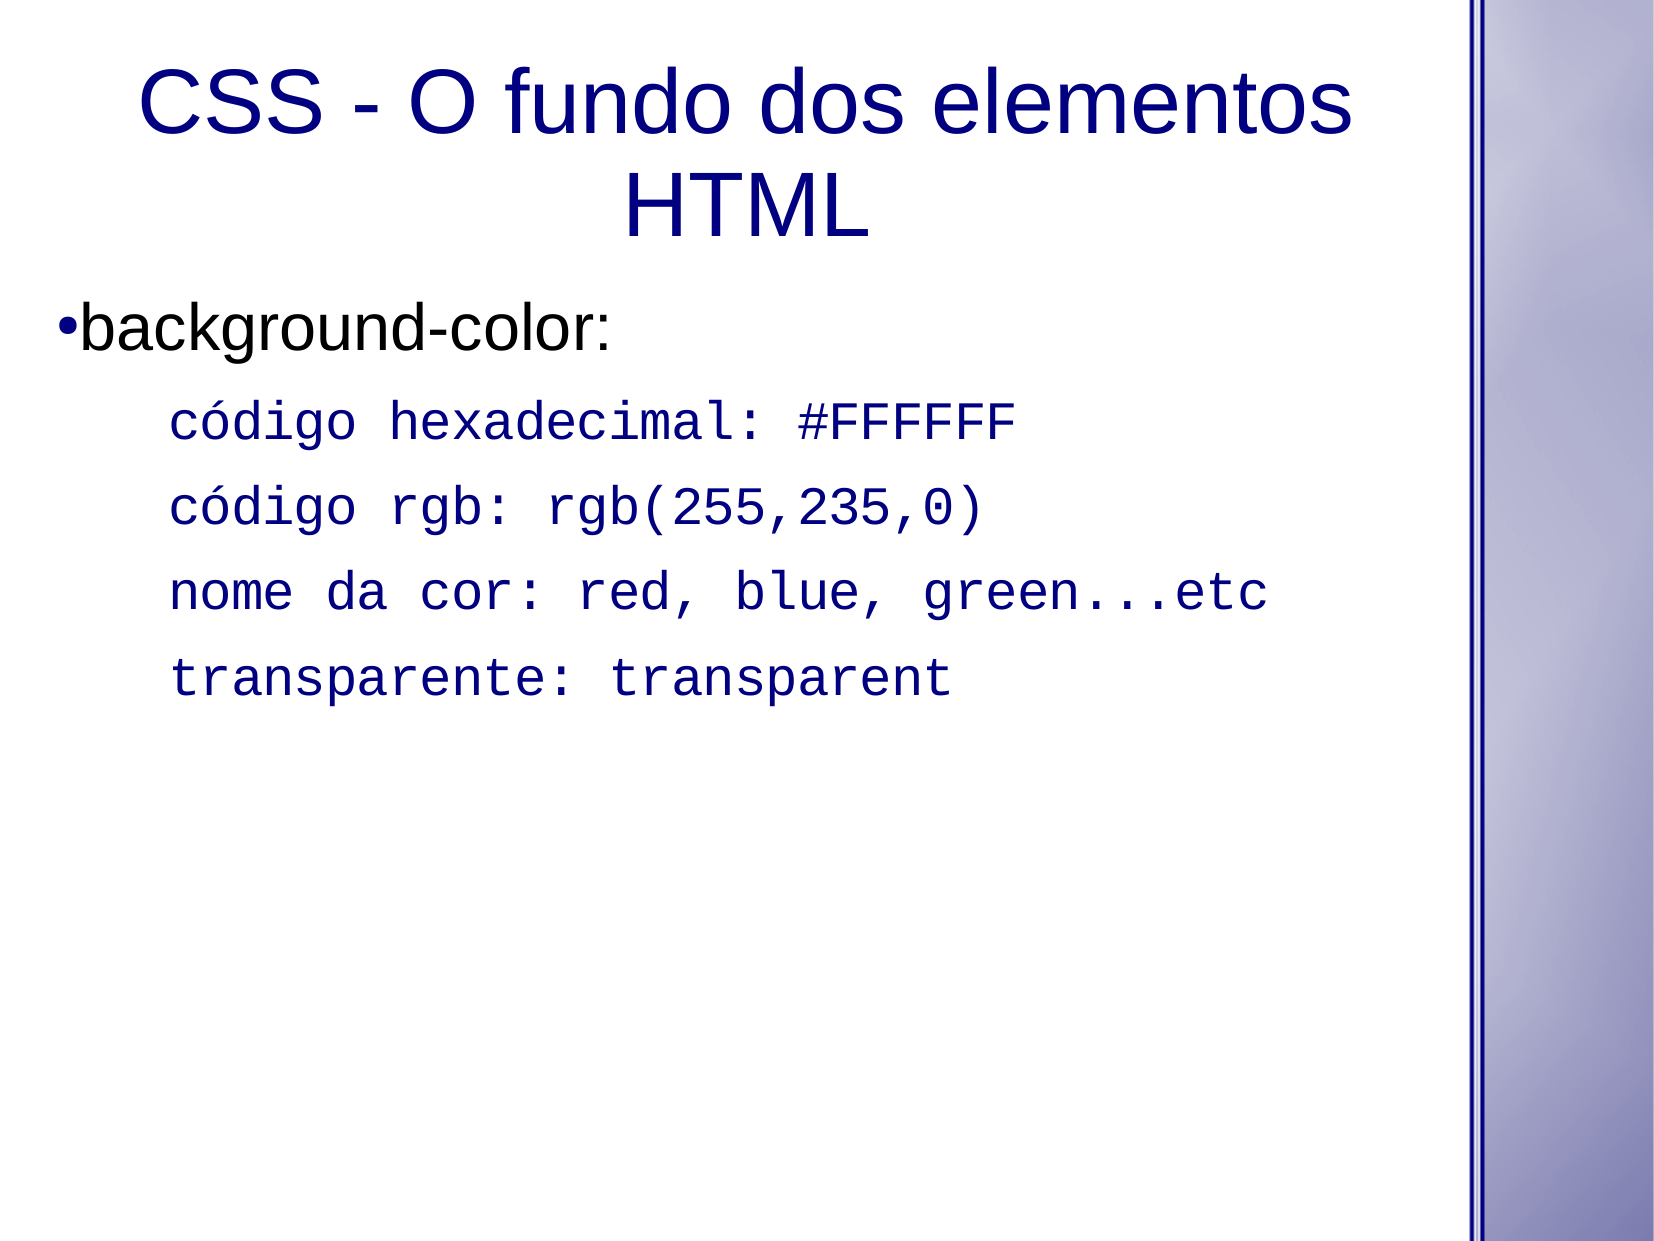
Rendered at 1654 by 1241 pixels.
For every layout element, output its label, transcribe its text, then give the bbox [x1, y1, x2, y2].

list background-color: código hexadecimal: #FFFFFF código rgb: rgb(255,235,0) nome da cor: red, blue, green...etc transparente: transparent [47, 290, 1447, 1109]
picture [0, 0, 1654, 1241]
title CSS - O fundo dos elementos HTML [47, 49, 1447, 257]
